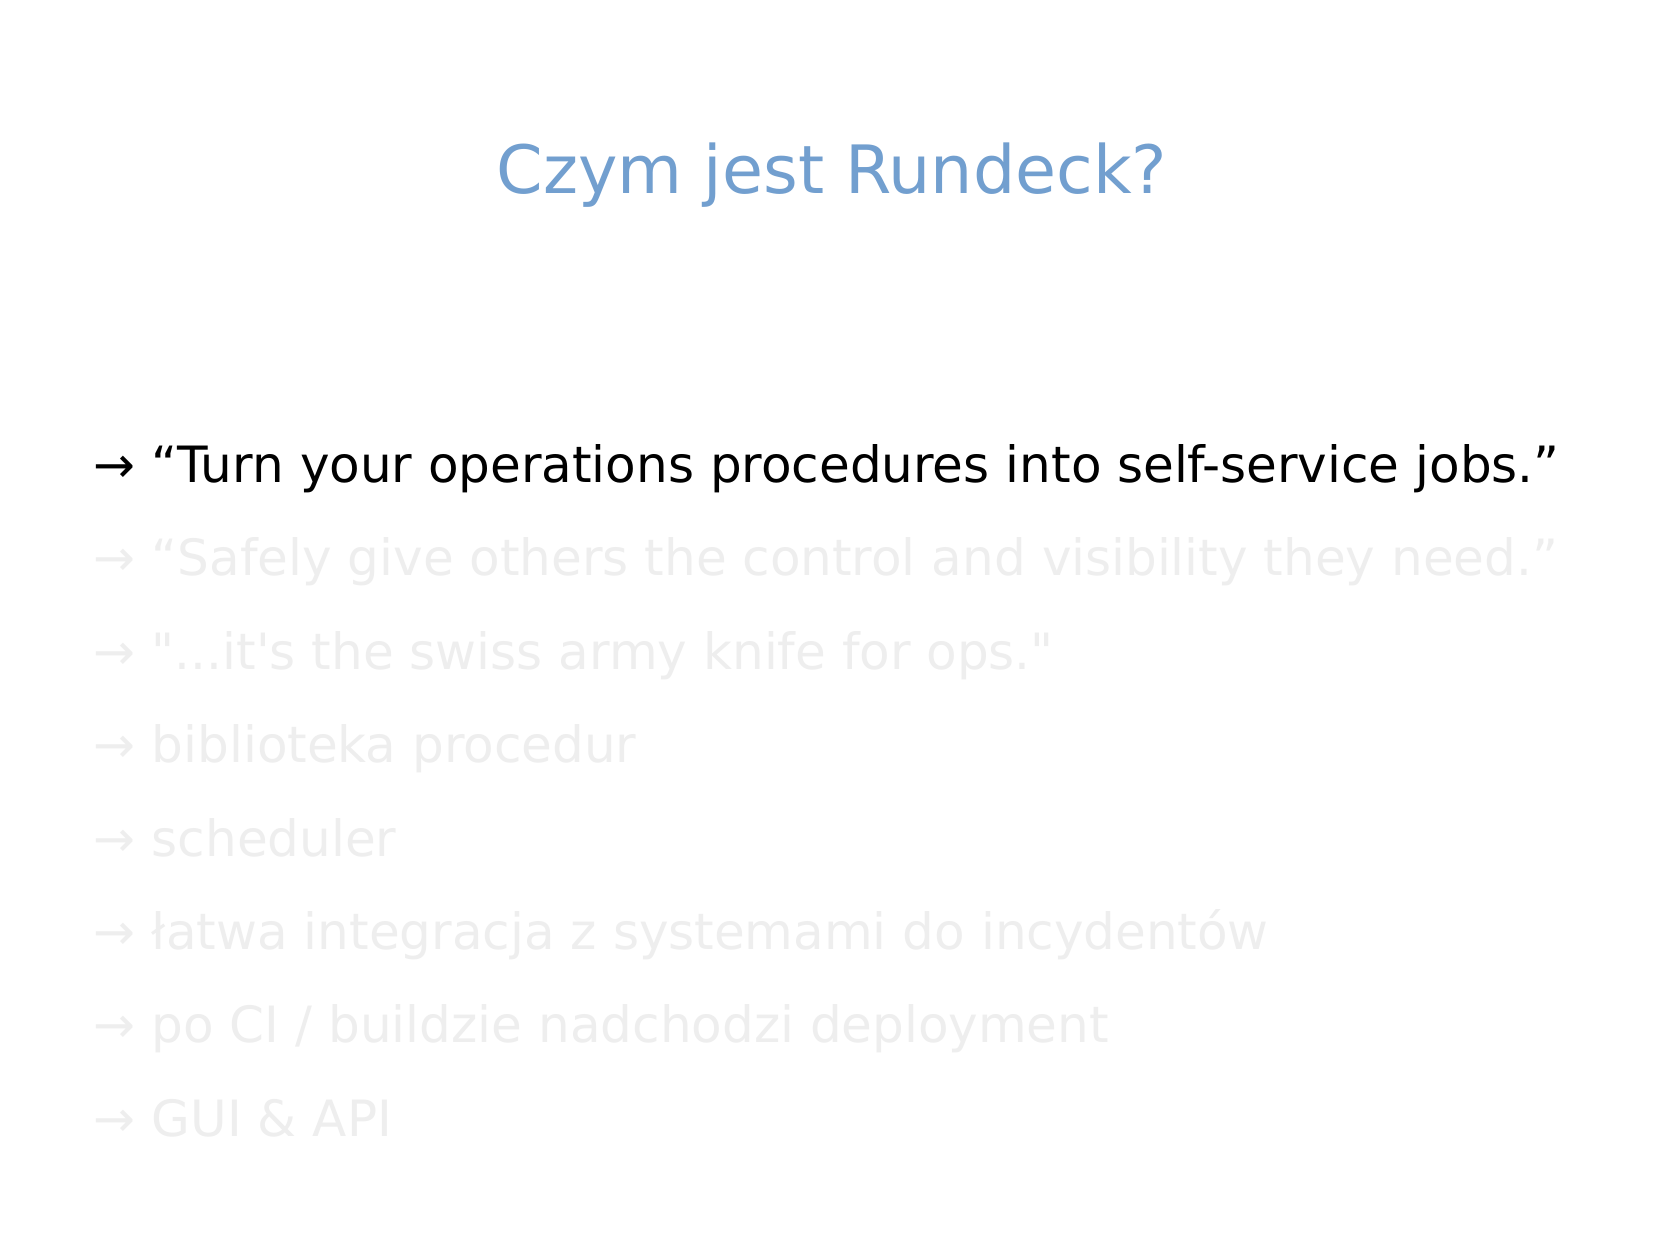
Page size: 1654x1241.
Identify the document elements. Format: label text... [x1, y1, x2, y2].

text_box Czym jest Rundeck? [482, 123, 1183, 217]
text_box → “Turn your operations procedures into self-service jobs.” → “Safely give others the control and visibility they need.” → "...it's the swiss army knife for ops." → biblioteka procedur → scheduler → łatwa integracja z systemami do incydentów → po CI / buildzie nadchodzi deployment → GUI & API [79, 399, 1575, 1127]
